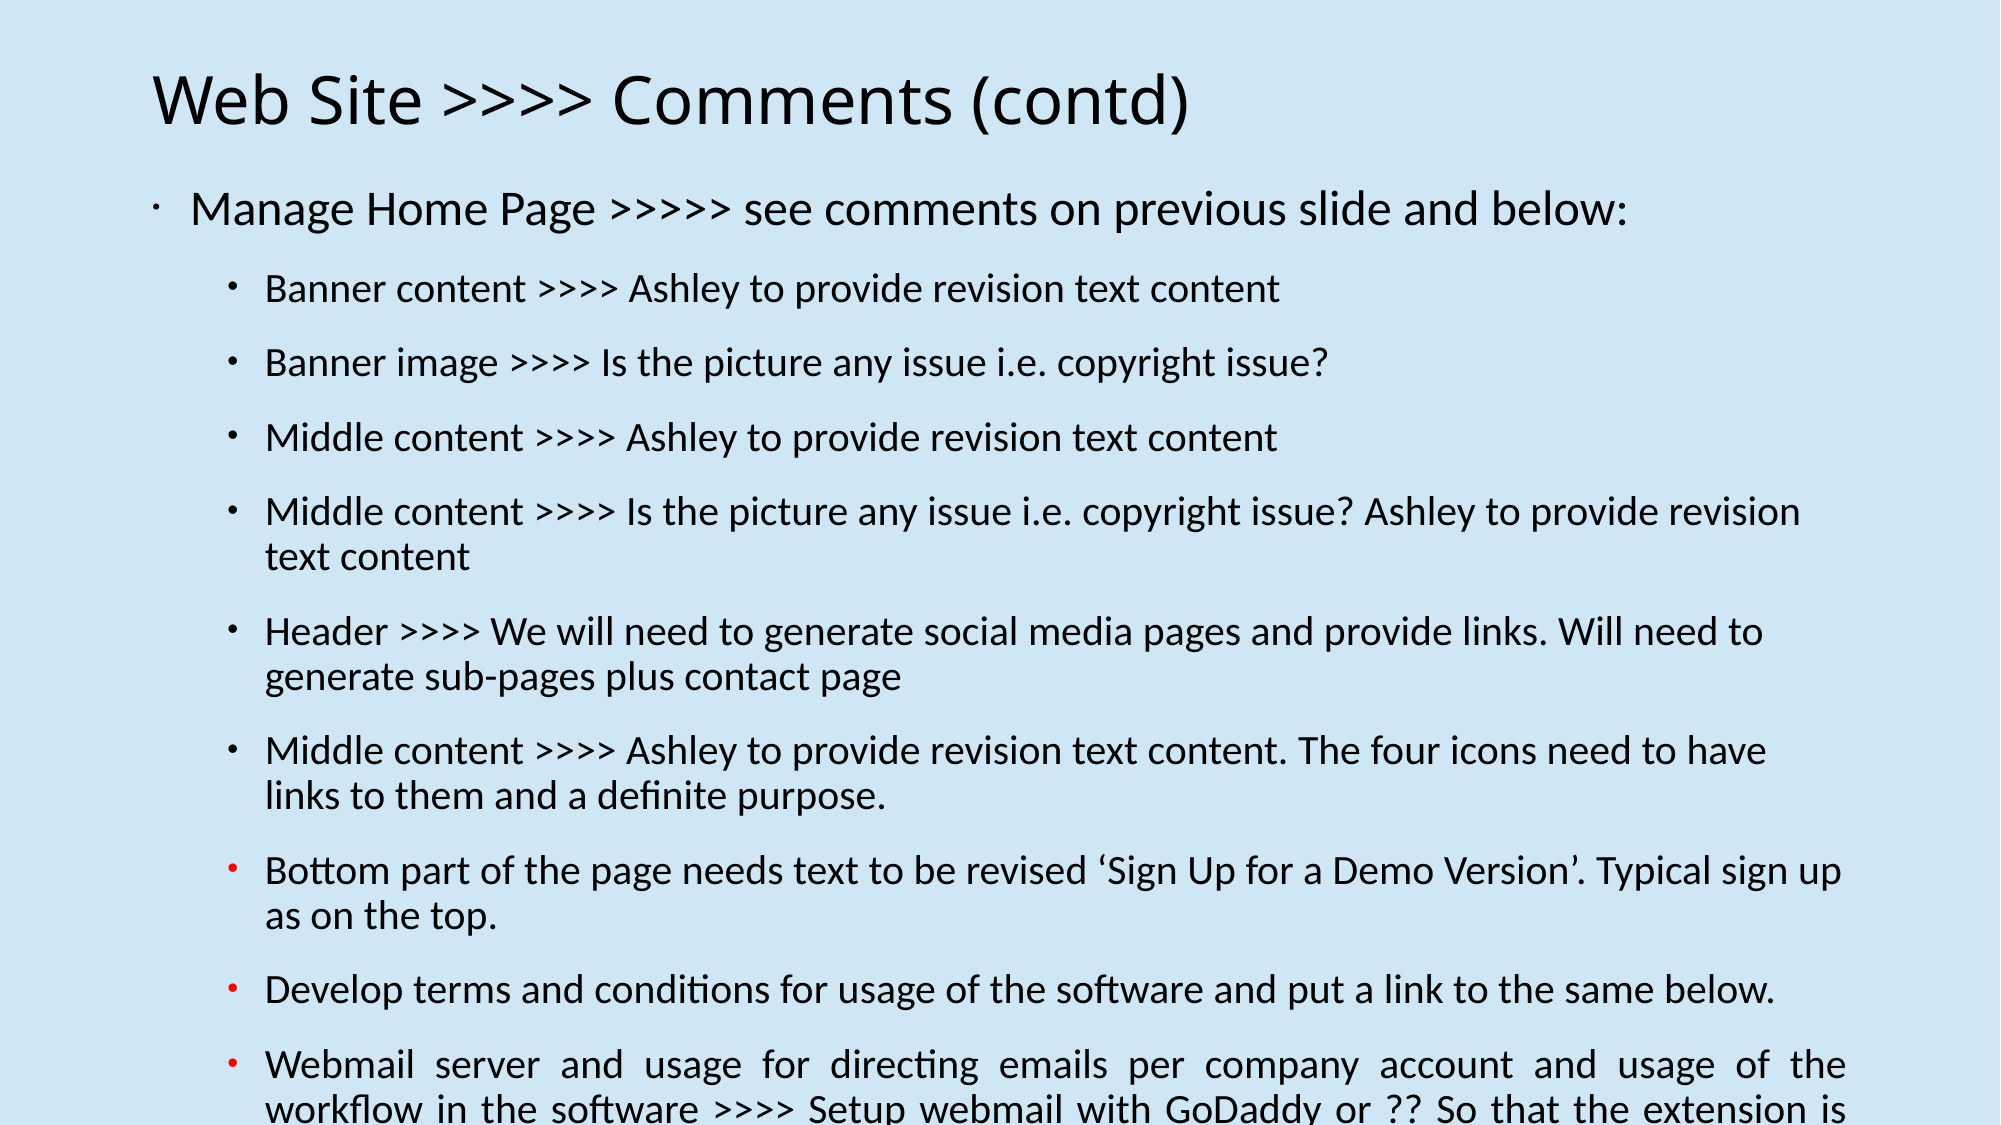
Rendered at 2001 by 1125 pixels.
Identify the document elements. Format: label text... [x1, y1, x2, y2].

list Manage Home Page >>>>> see comments on previous slide and below: Banner content >>>> Ashley to provide revision text content Banner image >>>> Is the picture any issue i.e. copyright issue? Middle content >>>> Ashley to provide revision text content Middle content >>>> Is the picture any issue i.e. copyright issue? Ashley to provide revision text content Header >>>> We will need to generate social media pages and provide links. Will need to generate sub-pages plus contact page Middle content >>>> Ashley to provide revision text content. The four icons need to have links to them and a definite purpose. Bottom part of the page needs text to be revised ‘Sign Up for a Demo Version’. Typical sign up as on the top. Develop terms and conditions for usage of the software and put a link to the same below. Webmail server and usage for directing emails per company account and usage of the workflow in the software >>>> Setup webmail with GoDaddy or ?? So that the extension is @rags.com or @ ragssolutions.com Contact page and linkage to email addresses >>>> Develop as part of the web site Contact Page. Email addresses and responses >>>>>> Identify what email IDs are required in the webmail setup including that for the SuperAdmin and Ashley Contact by telephone >>> Covered in previous slide Cloud usage Manage the cloud account Manage NDA agreements where applicable Manage data security and back-up in case of failures, etc User / Company authentication [137, 175, 1863, 1069]
title Web Site >>>> Comments (contd) [137, 59, 1863, 175]
